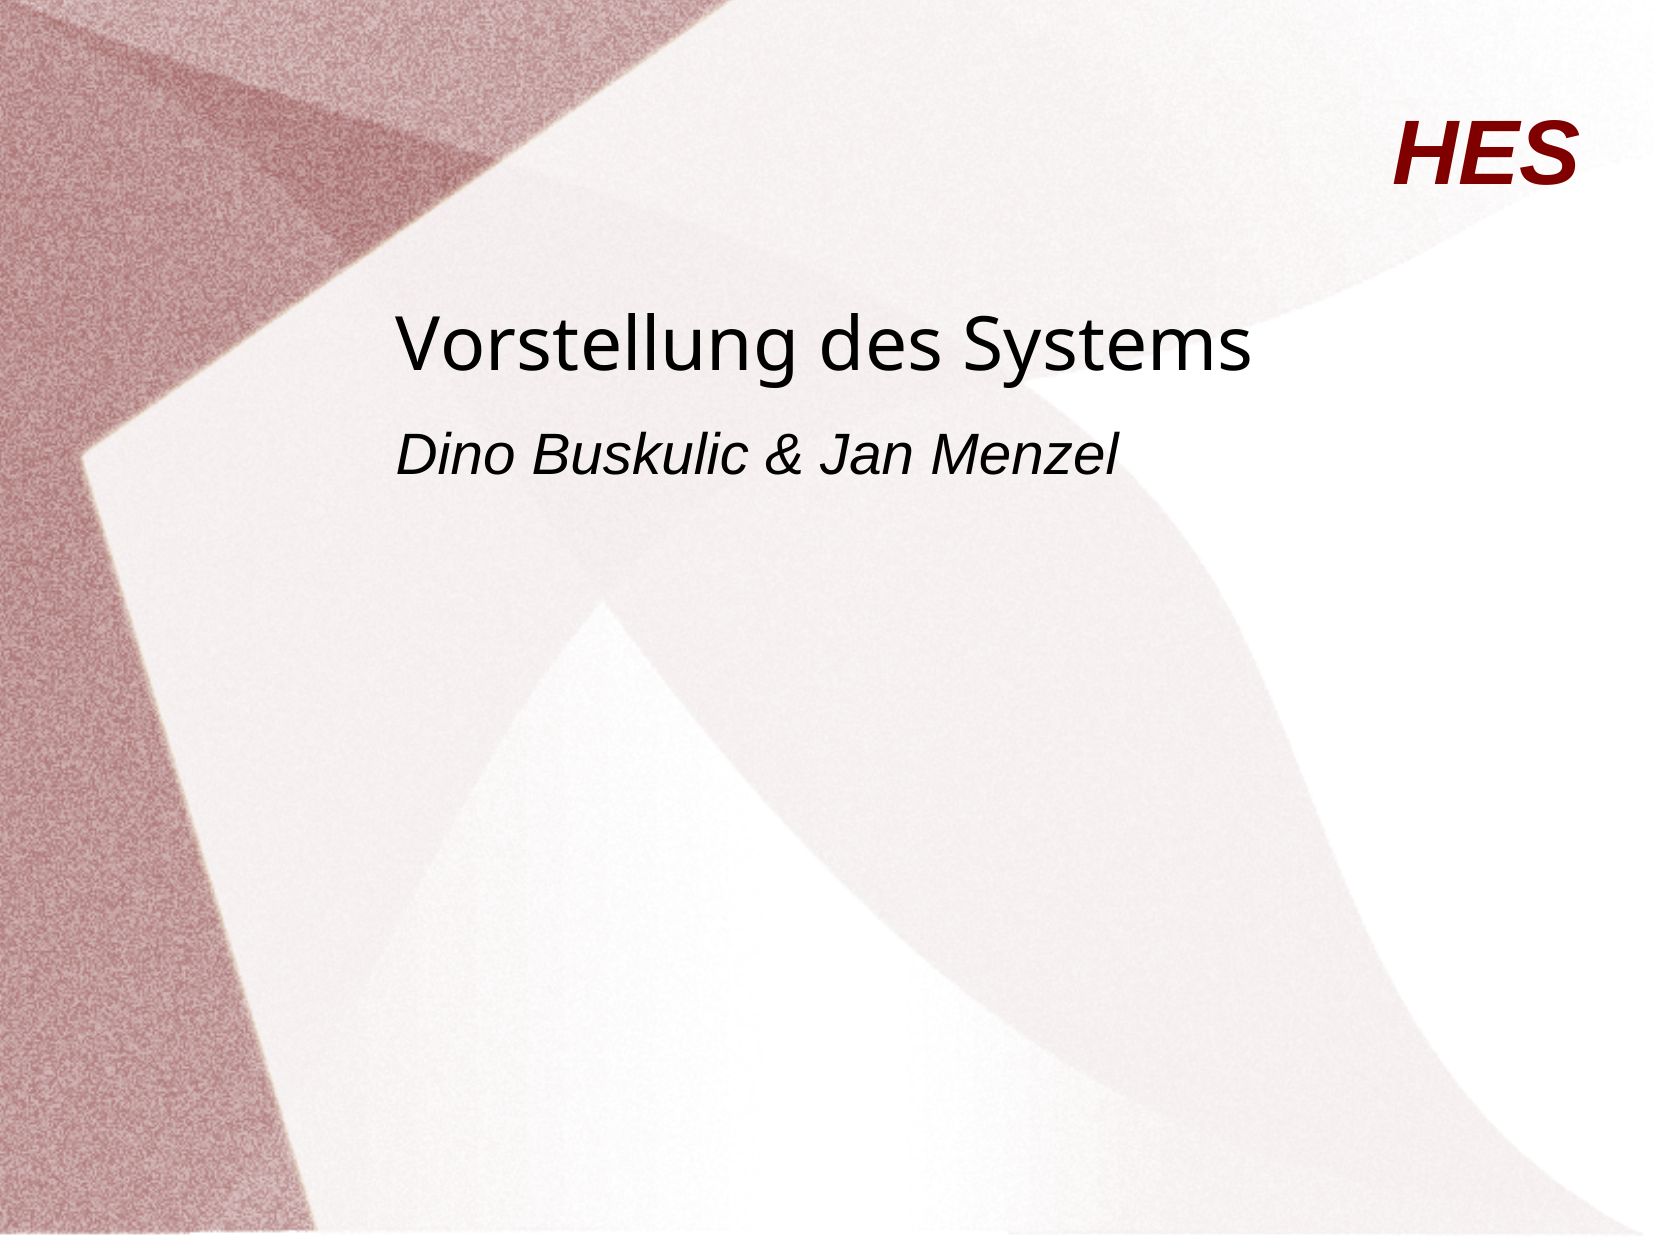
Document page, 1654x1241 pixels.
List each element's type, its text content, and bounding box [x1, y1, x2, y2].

picture [0, 0, 1654, 1241]
title HES [596, 56, 1607, 250]
list Vorstellung des Systems Dino Buskulic & Jan Menzel [324, 290, 1601, 901]
